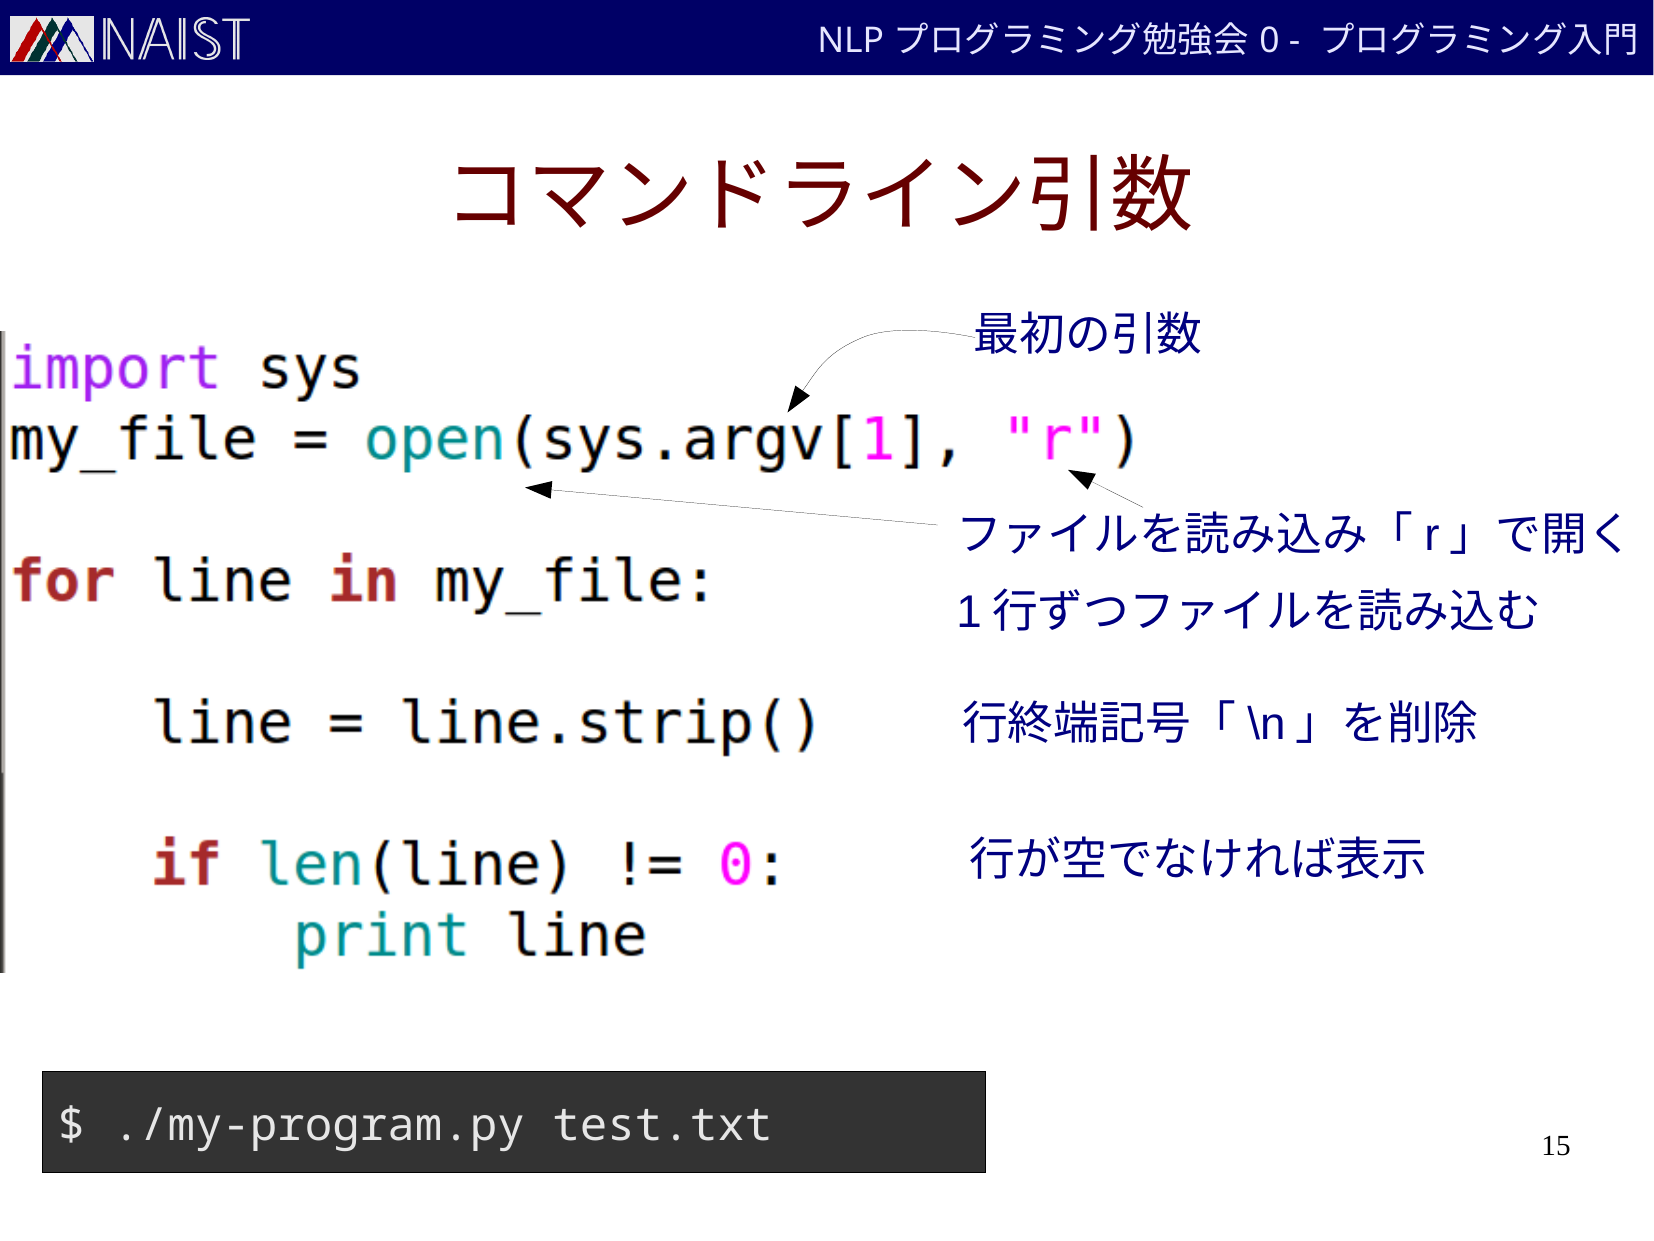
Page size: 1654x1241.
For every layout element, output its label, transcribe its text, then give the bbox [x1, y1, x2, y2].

text_box $ ./my-program.py test.txt [42, 1071, 986, 1173]
title コマンドライン引数 [75, 92, 1564, 285]
picture [10, 16, 94, 62]
picture [0, 331, 1155, 973]
text_box 最初の引数 [959, 300, 1217, 369]
text_box 行が空でなければ表示 [955, 825, 1428, 894]
picture [102, 17, 251, 60]
text_box 行終端記号「\n」を削除 [947, 689, 1448, 759]
text_box ファイルを読み込み「r」で開く [941, 500, 1544, 569]
text_box 1行ずつファイルを読み込む [941, 577, 1506, 646]
